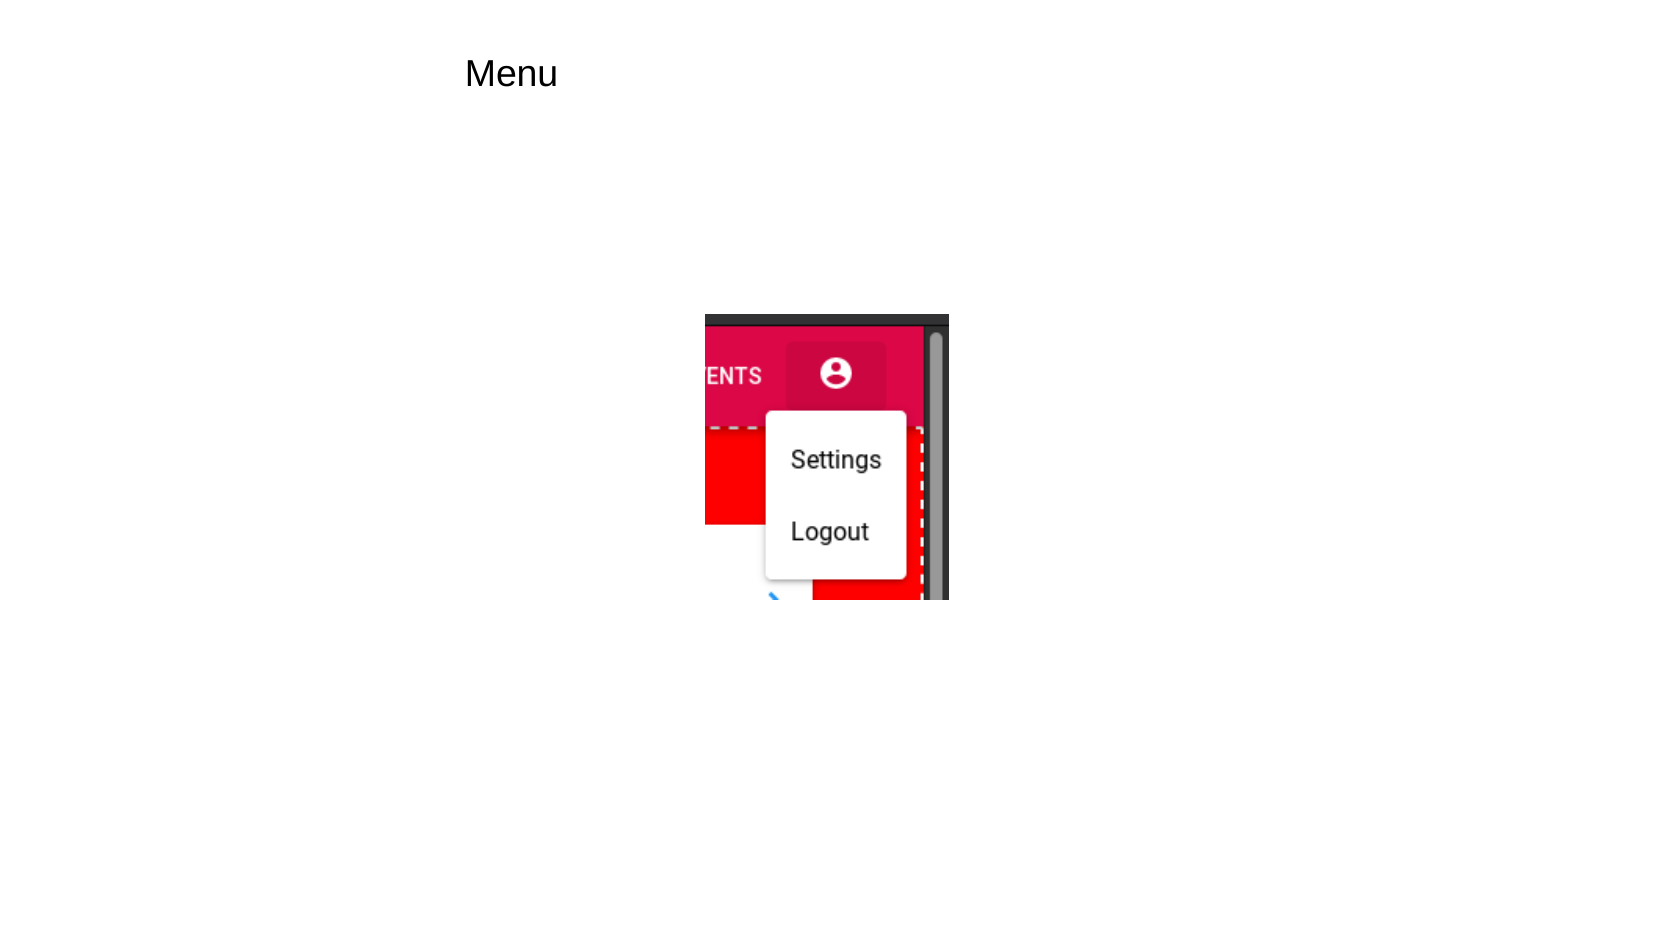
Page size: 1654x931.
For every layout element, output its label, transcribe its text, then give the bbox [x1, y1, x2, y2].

picture [705, 314, 949, 601]
text_box Menu [450, 45, 1126, 102]
